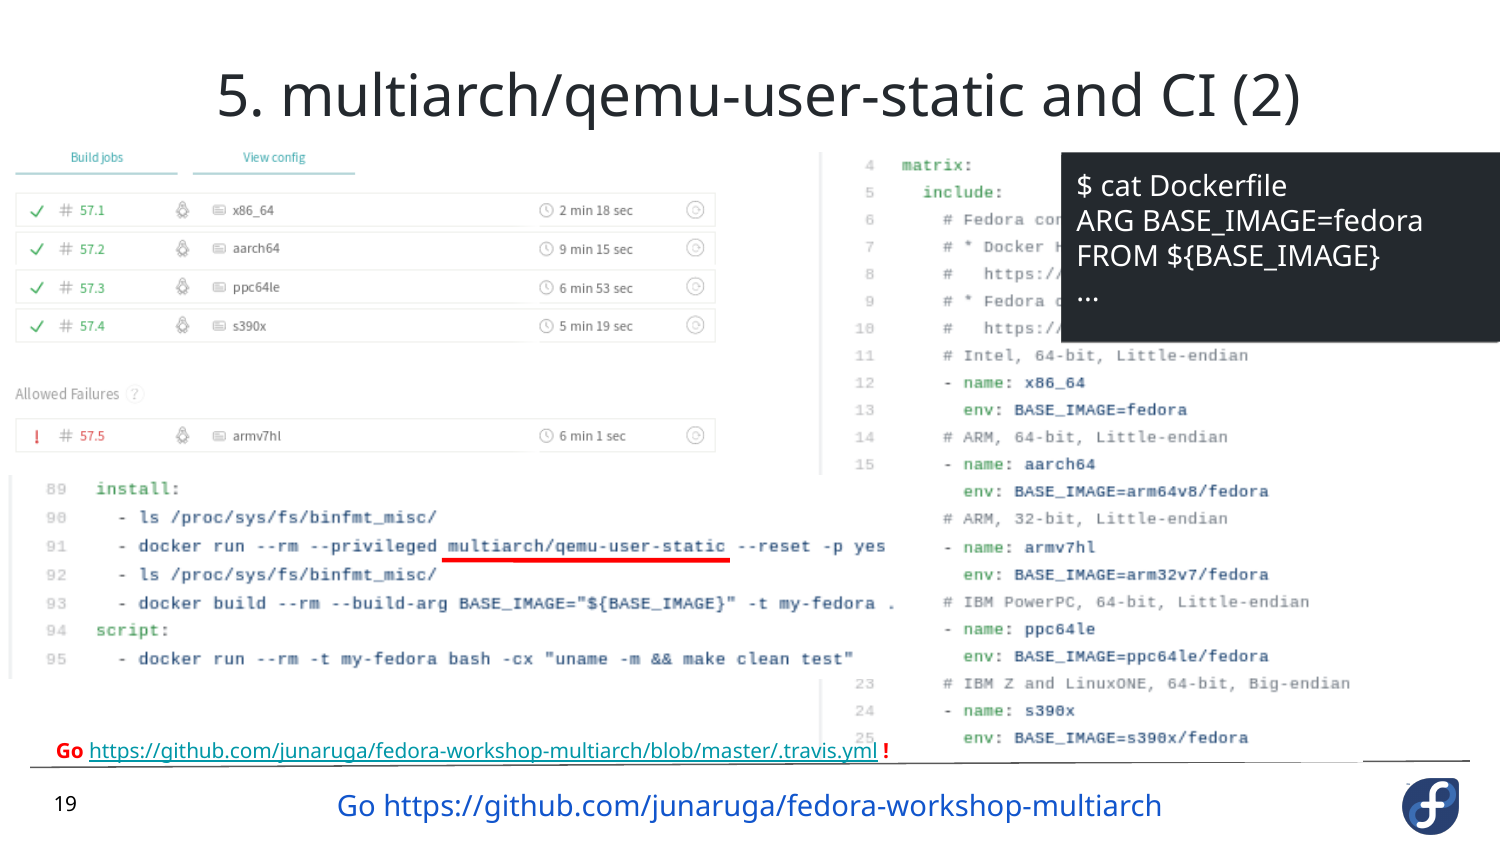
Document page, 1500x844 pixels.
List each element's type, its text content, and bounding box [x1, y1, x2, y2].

list $ cat Dockerfile ARG BASE_IMAGE=fedora FROM ${BASE_IMAGE} ... [1061, 152, 1500, 342]
picture [12, 136, 730, 456]
slide_number <number> [38, 788, 104, 837]
slide_number Go https://github.com/junaruga/fedora-workshop-multiarch [191, 772, 1309, 837]
picture [0, 152, 1363, 762]
title 5. multiarch/qemu-user-static and CI (2) [30, 43, 1488, 138]
picture [1402, 778, 1459, 835]
text_box Go https://github.com/junaruga/fedora-workshop-multiarch/blob/master/.travis.yml ! [0, 722, 946, 788]
